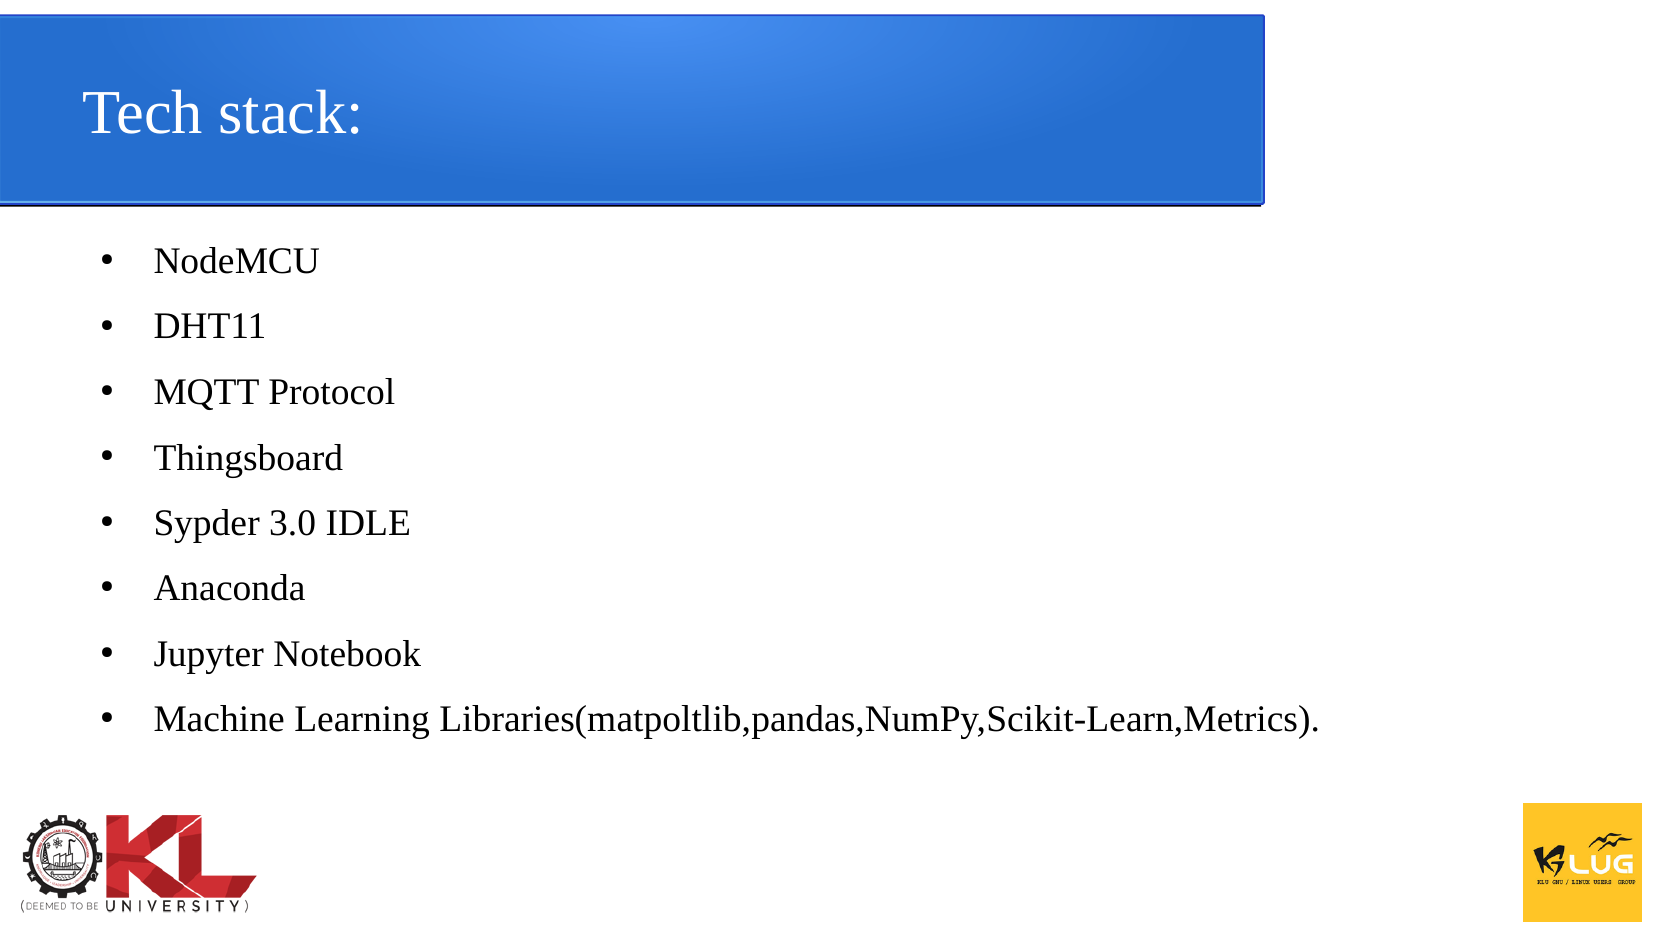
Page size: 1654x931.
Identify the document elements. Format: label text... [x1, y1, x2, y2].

picture [10, 803, 260, 922]
title Tech stack: [82, 35, 1235, 189]
list NodeMCU DHT11 MQTT Protocol Thingsboard Sypder 3.0 IDLE Anaconda Jupyter Notebook Machine Learning Libraries(matpoltlib,pandas,NumPy,Scikit-Learn,Metrics). [82, 240, 1571, 780]
picture [1523, 803, 1642, 922]
